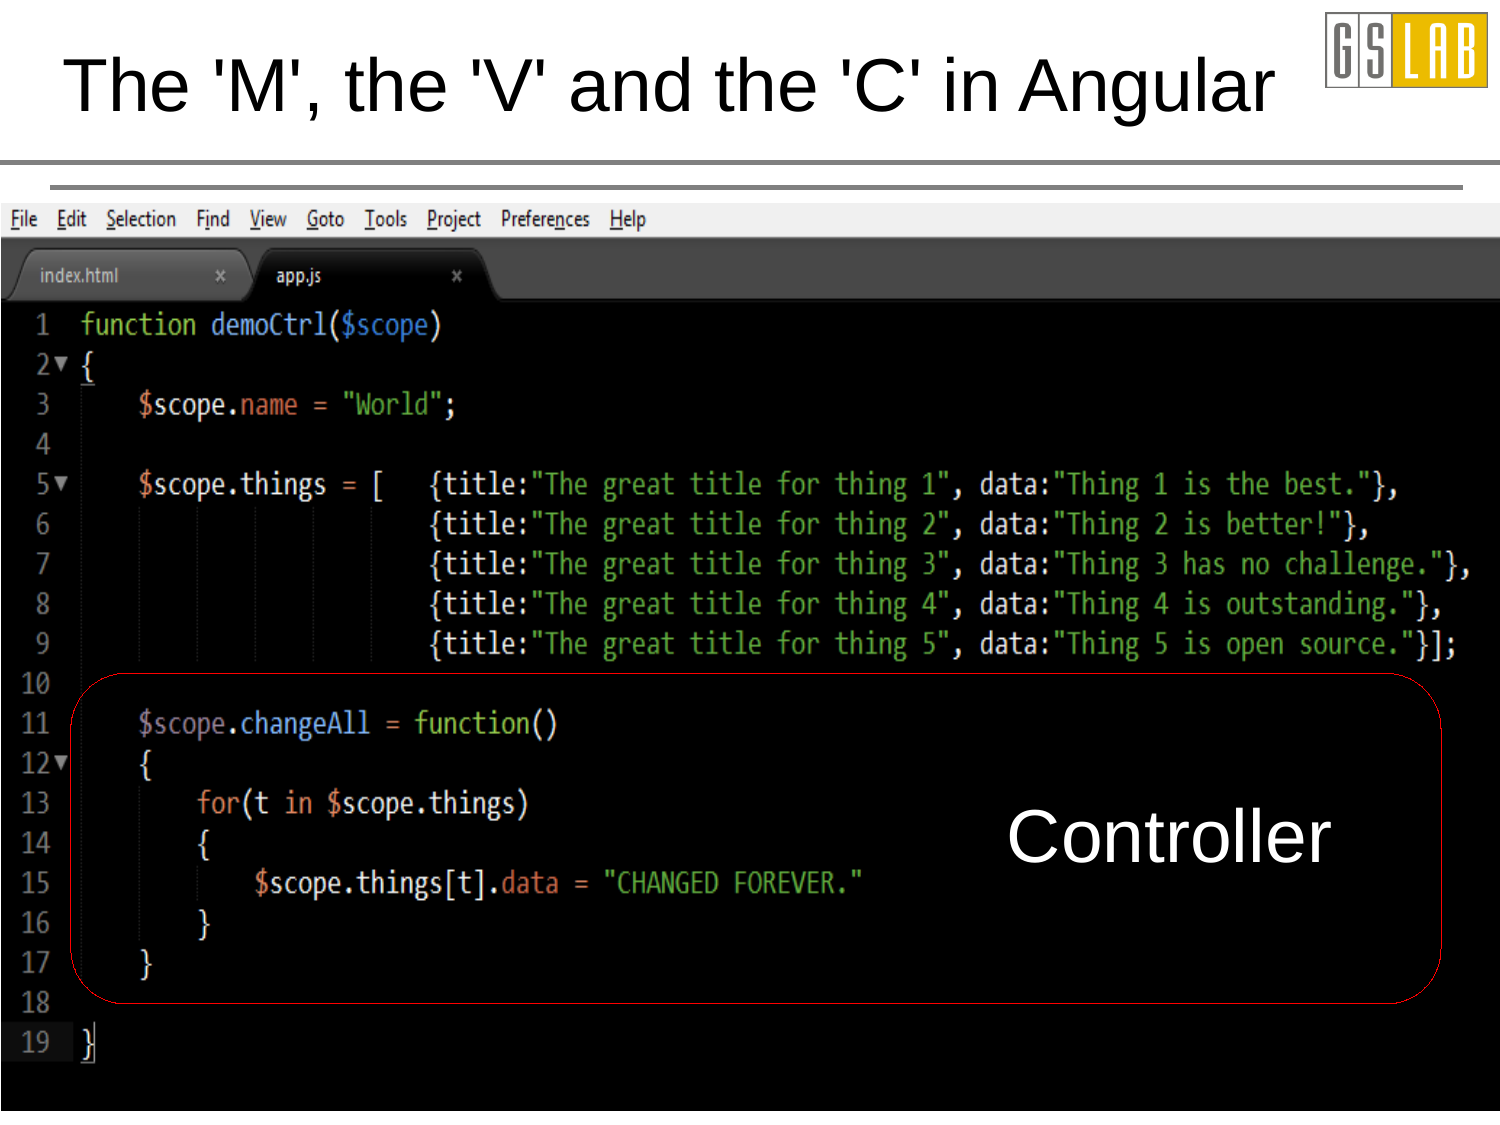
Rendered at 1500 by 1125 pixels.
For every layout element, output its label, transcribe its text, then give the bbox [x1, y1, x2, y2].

text_box Controller [992, 787, 1382, 886]
picture [1325, 12, 1488, 88]
title The 'M', the 'V' and the 'C' in Angular [62, 32, 1413, 138]
picture [1, 203, 1500, 1111]
